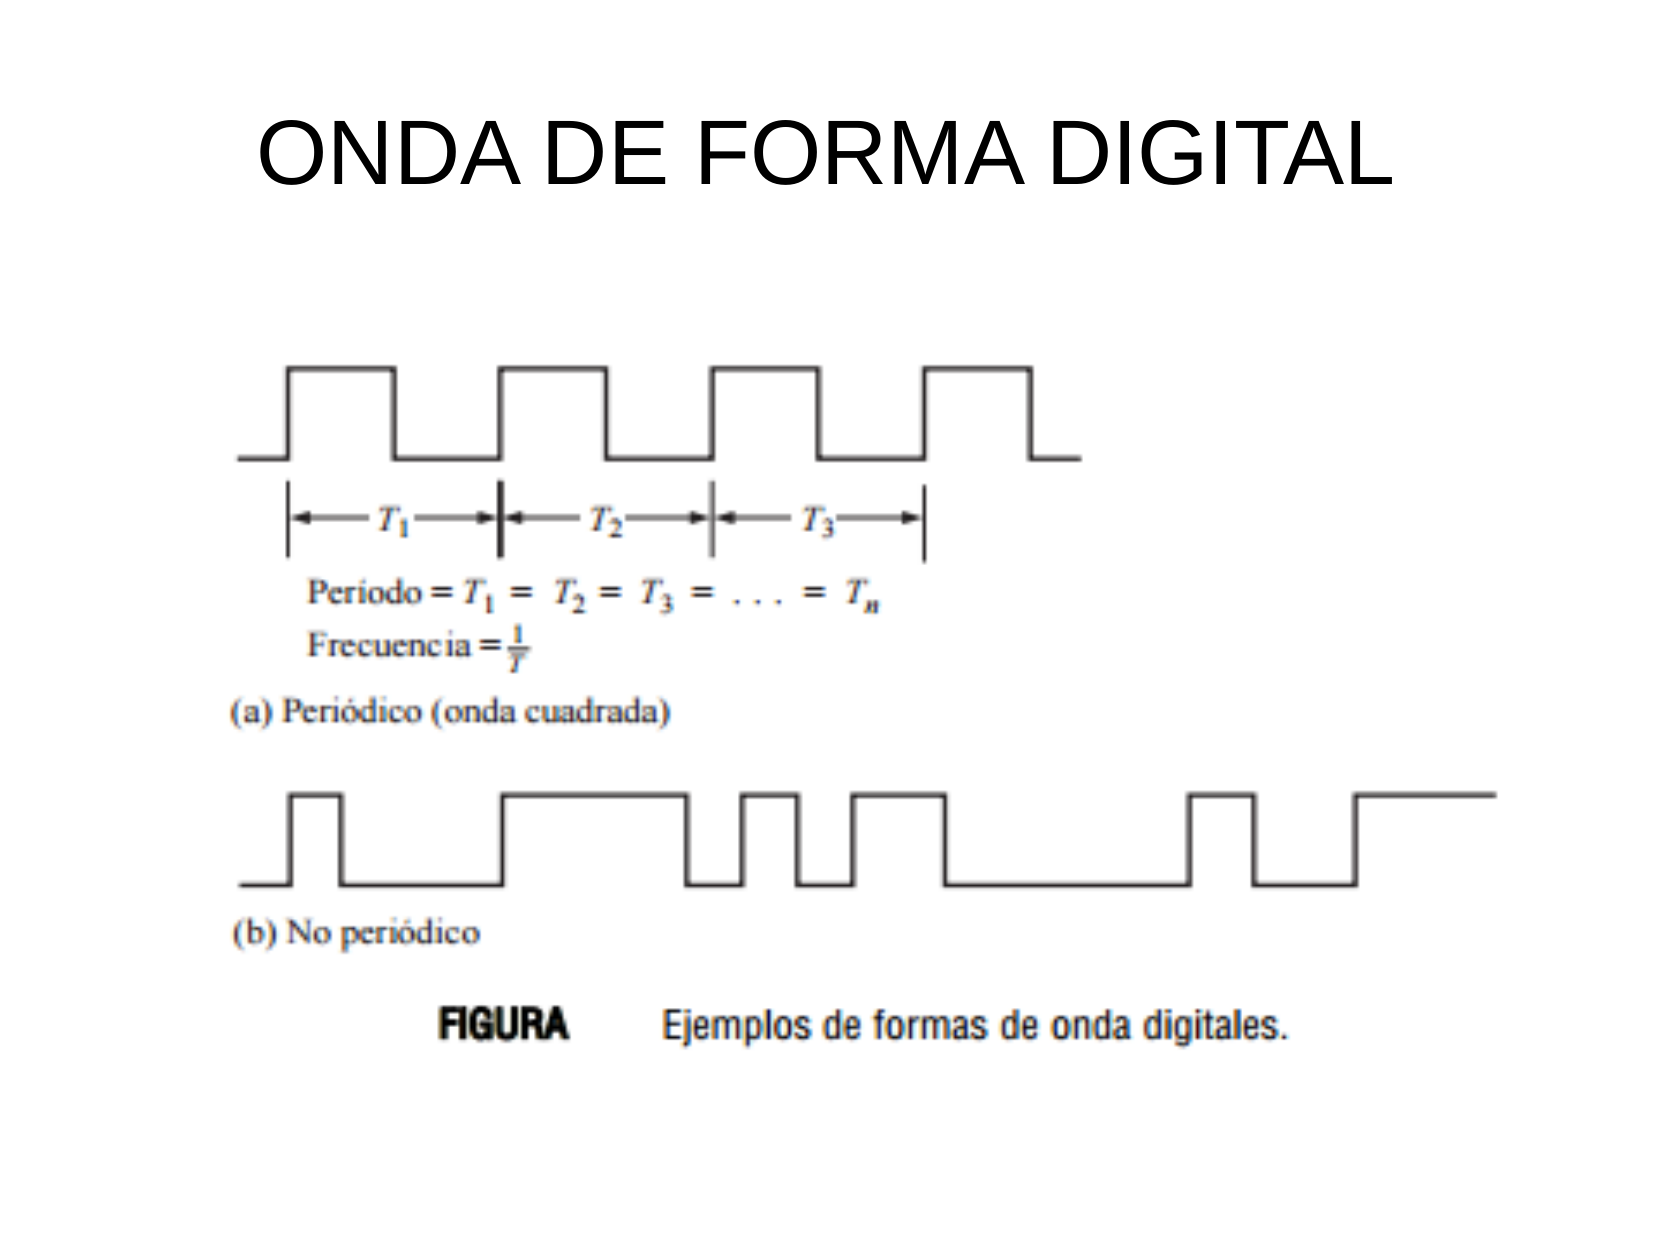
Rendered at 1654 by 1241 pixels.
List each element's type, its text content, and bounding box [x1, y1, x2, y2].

title ONDA DE FORMA DIGITAL [82, 49, 1571, 257]
picture [118, 324, 1536, 1093]
